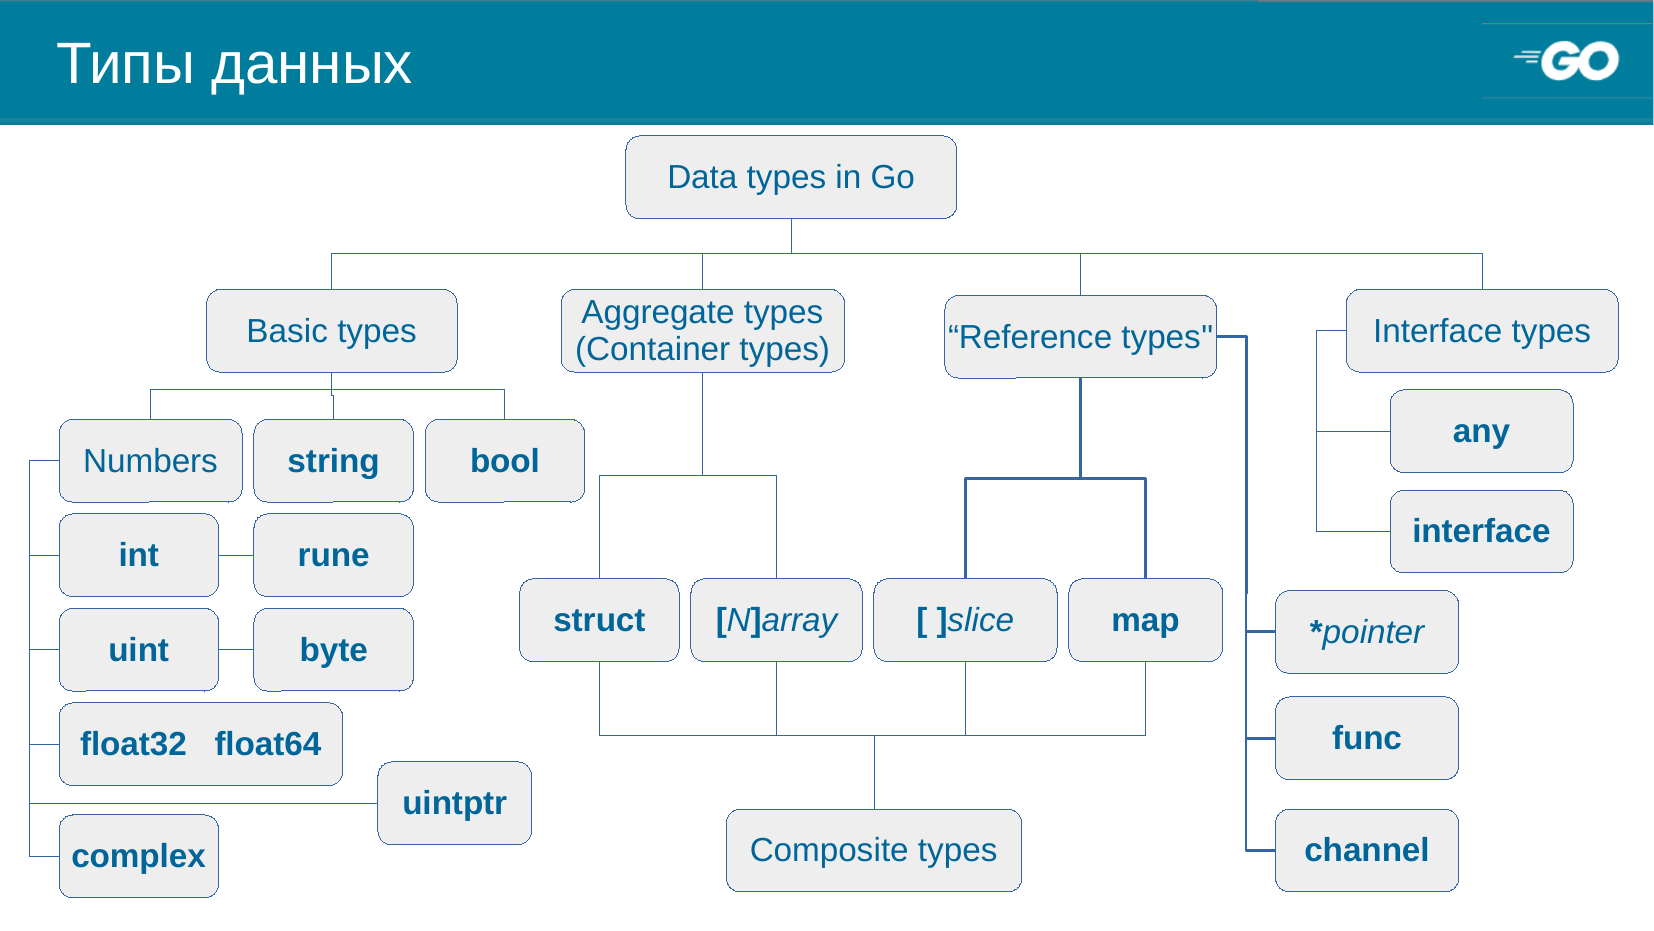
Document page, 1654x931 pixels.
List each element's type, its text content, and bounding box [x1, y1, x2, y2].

text_box interface [1390, 490, 1574, 573]
text_box [ ]slice [873, 578, 1058, 662]
text_box Interface types [1346, 289, 1619, 373]
text_box Aggregate types (Container types) [561, 289, 845, 373]
text_box rune [253, 513, 414, 597]
text_box Composite types [726, 809, 1022, 892]
text_box struct [519, 578, 680, 662]
text_box [N]array [690, 578, 863, 662]
text_box complex [59, 814, 219, 898]
text_box bool [425, 419, 585, 503]
text_box uint [59, 608, 219, 692]
text_box float32 float64 [59, 702, 343, 786]
text_box “Reference types" [944, 295, 1217, 379]
picture [1542, 41, 1619, 81]
text_box Data types in Go [625, 135, 957, 219]
text_box string [253, 419, 414, 503]
text_box uintptr [377, 761, 532, 845]
text_box Basic types [206, 289, 458, 373]
text_box channel [1275, 809, 1459, 892]
text_box Numbers [59, 419, 243, 503]
text_box int [59, 513, 219, 597]
text_box map [1068, 578, 1223, 662]
text_box Типы данных [41, 23, 1495, 104]
text_box *pointer [1275, 590, 1459, 674]
text_box any [1390, 389, 1574, 473]
text_box func [1275, 696, 1459, 780]
text_box byte [253, 608, 414, 692]
